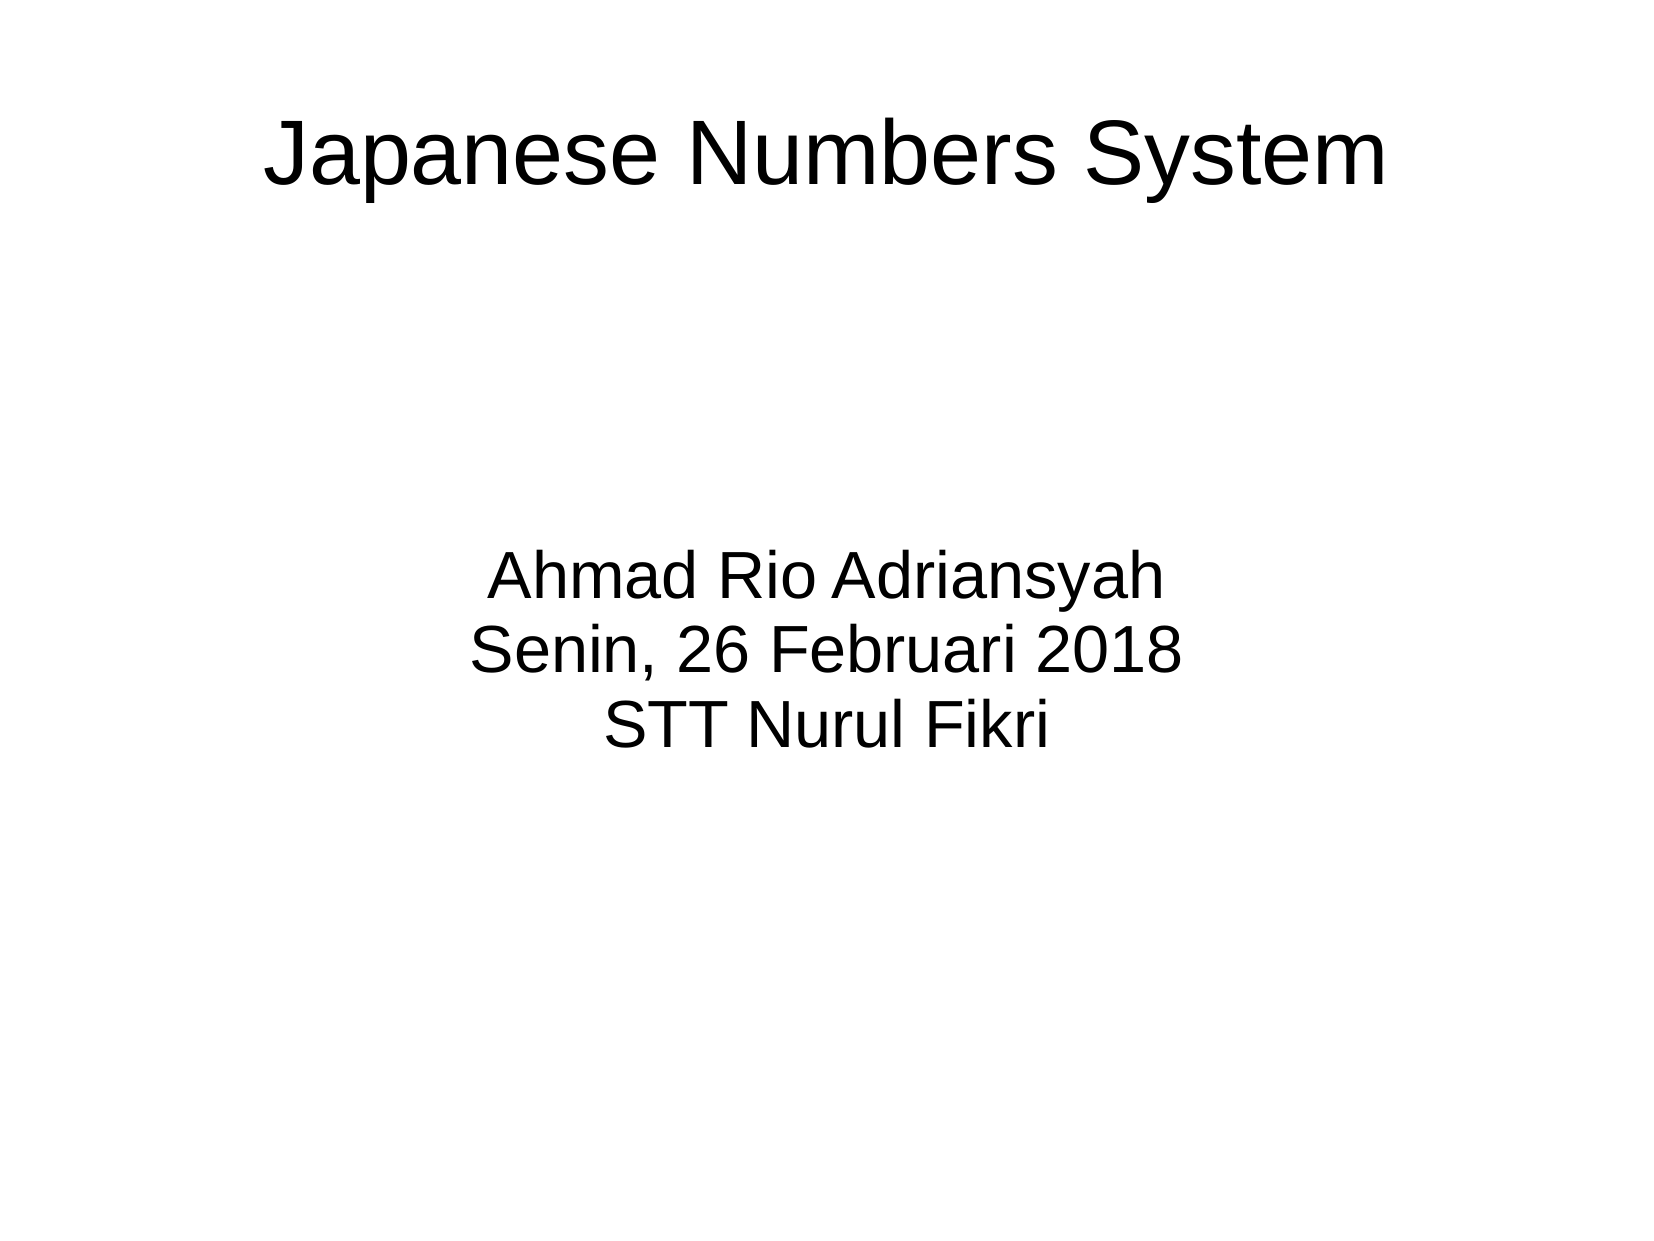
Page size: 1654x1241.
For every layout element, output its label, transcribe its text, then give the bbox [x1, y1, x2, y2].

subtitle Ahmad Rio Adriansyah Senin, 26 Februari 2018 STT Nurul Fikri [82, 290, 1571, 1010]
title Japanese Numbers System [82, 49, 1571, 257]
